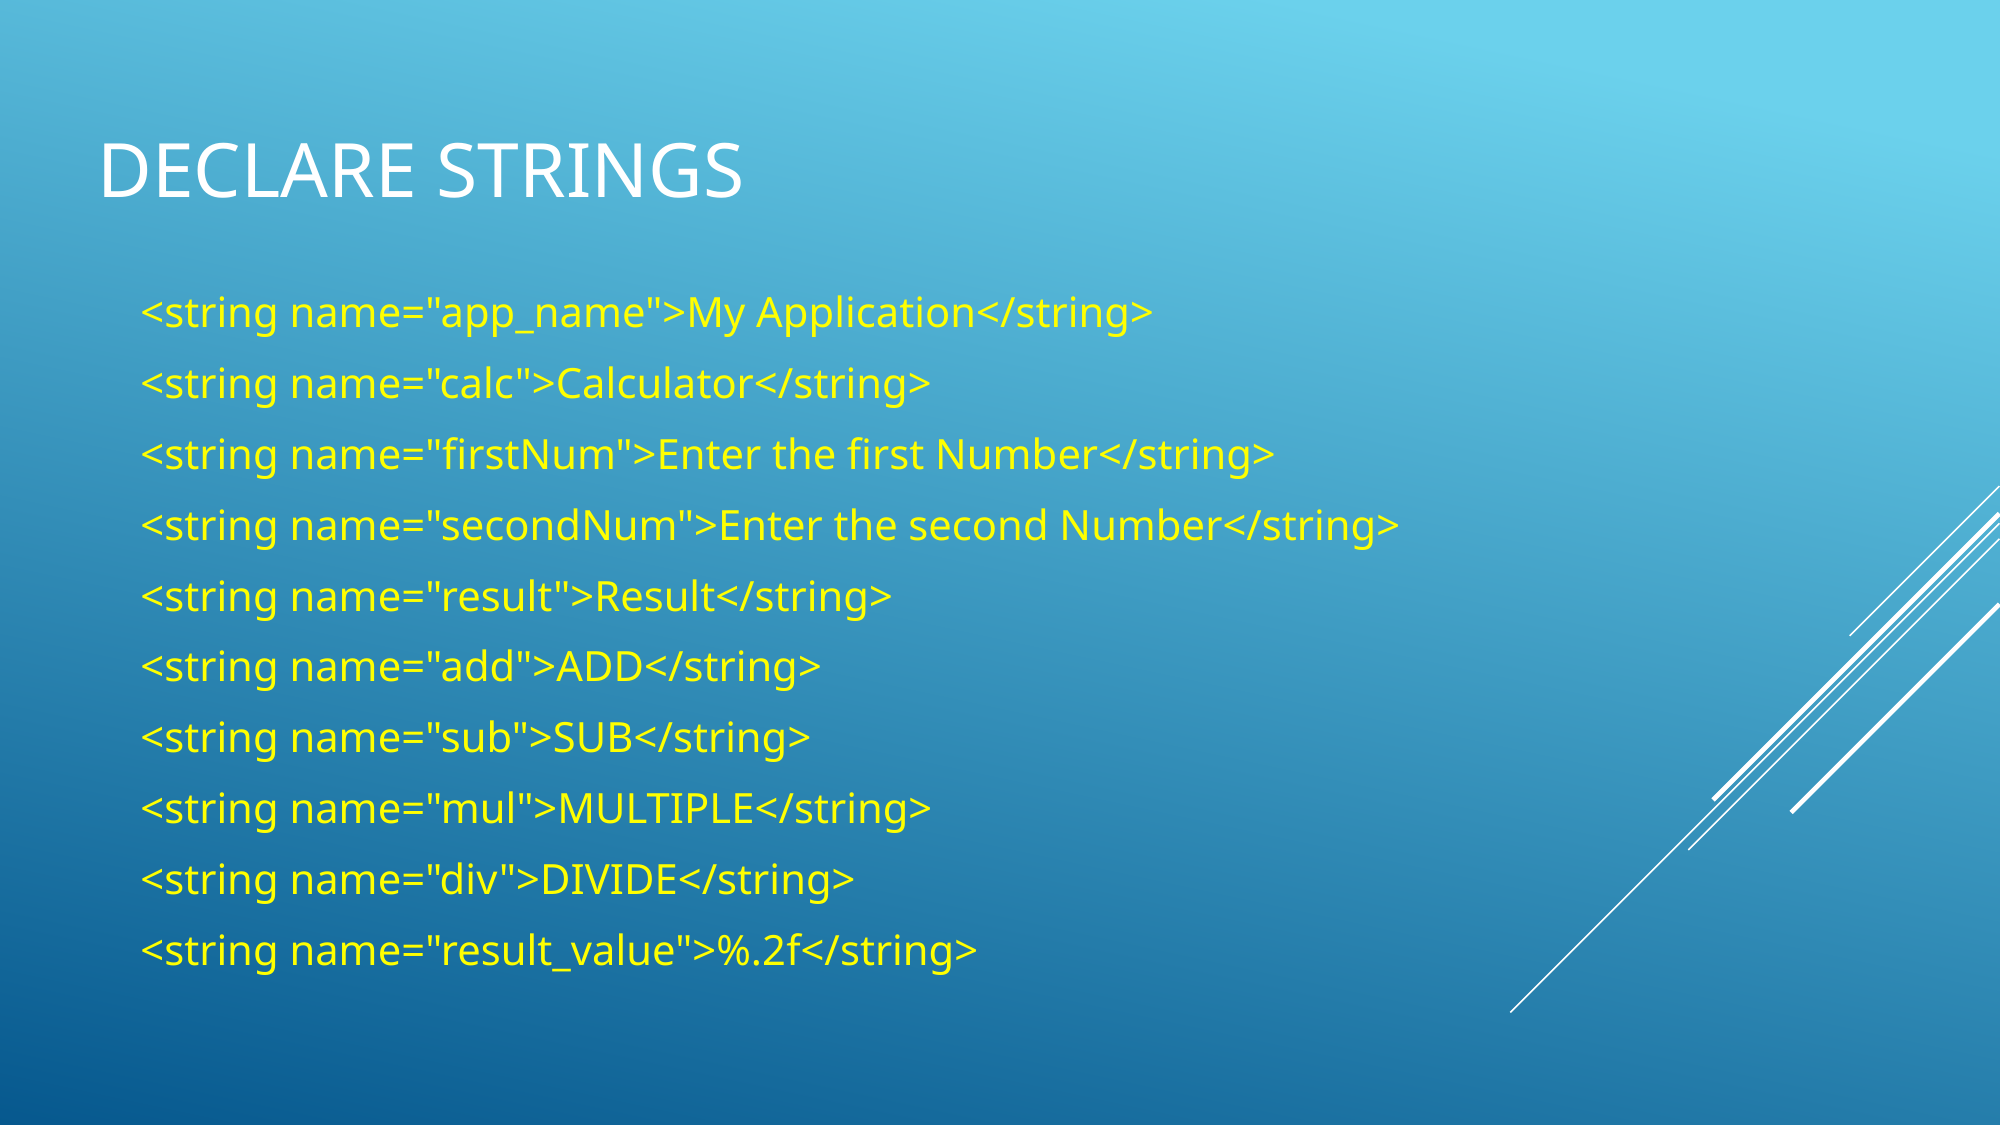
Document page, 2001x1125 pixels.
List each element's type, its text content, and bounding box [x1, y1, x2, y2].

list <string name="app_name">My Application</string> <string name="calc">Calculator</string> <string name="firstNum">Enter the first Number</string> <string name="secondNum">Enter the second Number</string> <string name="result">Result</string> <string name="add">ADD</string> <string name="sub">SUB</string> <string name="mul">MULTIPLE</string> <string name="div">DIVIDE</string> <string name="result_value">%.2f</string> [82, 266, 1483, 994]
title Declare Strings [82, 44, 1483, 266]
